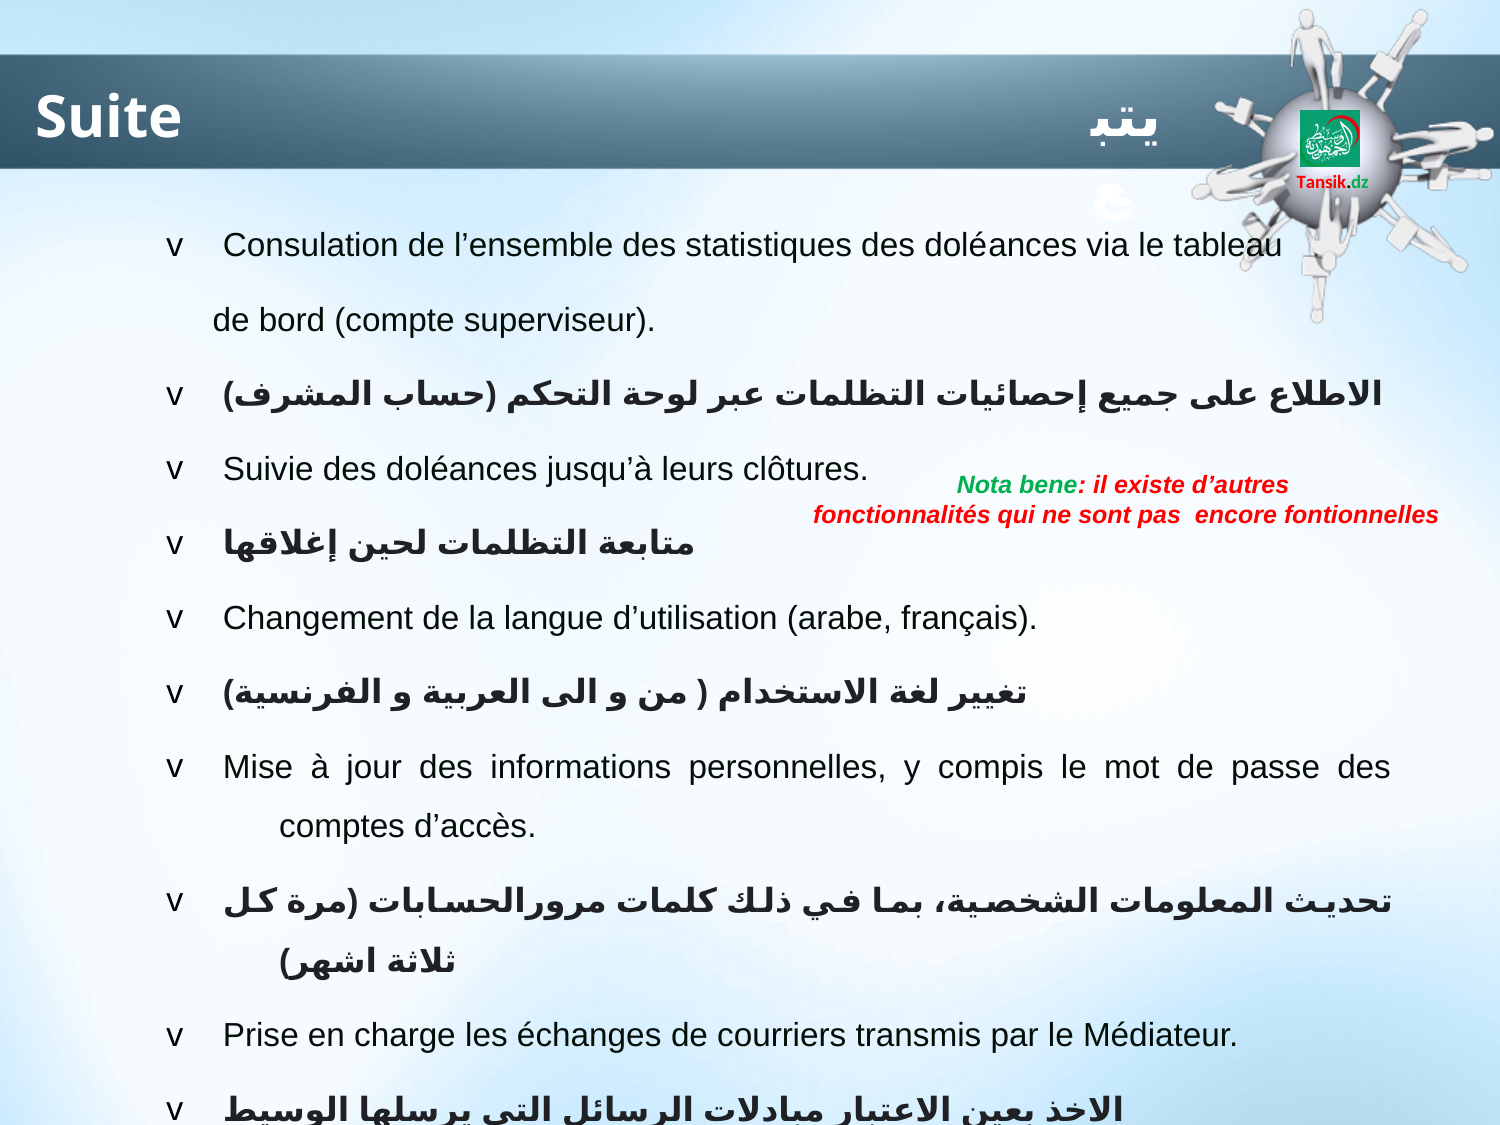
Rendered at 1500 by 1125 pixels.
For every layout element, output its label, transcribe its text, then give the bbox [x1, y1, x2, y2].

picture [1300, 110, 1360, 161]
title Suite [20, 71, 232, 155]
text_box Tansik.dz [1281, 161, 1386, 197]
text_box Nota bene: il existe d’autres fonctionnalités qui ne sont pas encore fontionnelles [778, 445, 1468, 551]
text_box Consulation de l’ensemble des statistiques des doléances via le tableau de bord (compte superviseur). الاطلاع على جميع إحصائيات التظلمات عبر لوحة التحكم (حساب المشرف) Suivie des doléances jusqu’à leurs clôtures. متابعة التظلمات لحين إغلاقها Changement de la langue d’utilisation (arabe, français). تغيير لغة الاستخدام ( من و الى العربية و الفرنسية) Mise à jour des informations personnelles, y compis le mot de passe des comptes d’accès. تحديث المعلومات الشخصية، بما في ذلك كلمات مرورالحسابات (مرة كل ثلاثة اشهر) Prise en charge les échanges de courriers transmis par le Médiateur. الاخذ بعين الاعتبار مبادلات الرسائل التي يرسلها الوسيط [20, 196, 1408, 1107]
text_box يتبع [1076, 70, 1194, 154]
